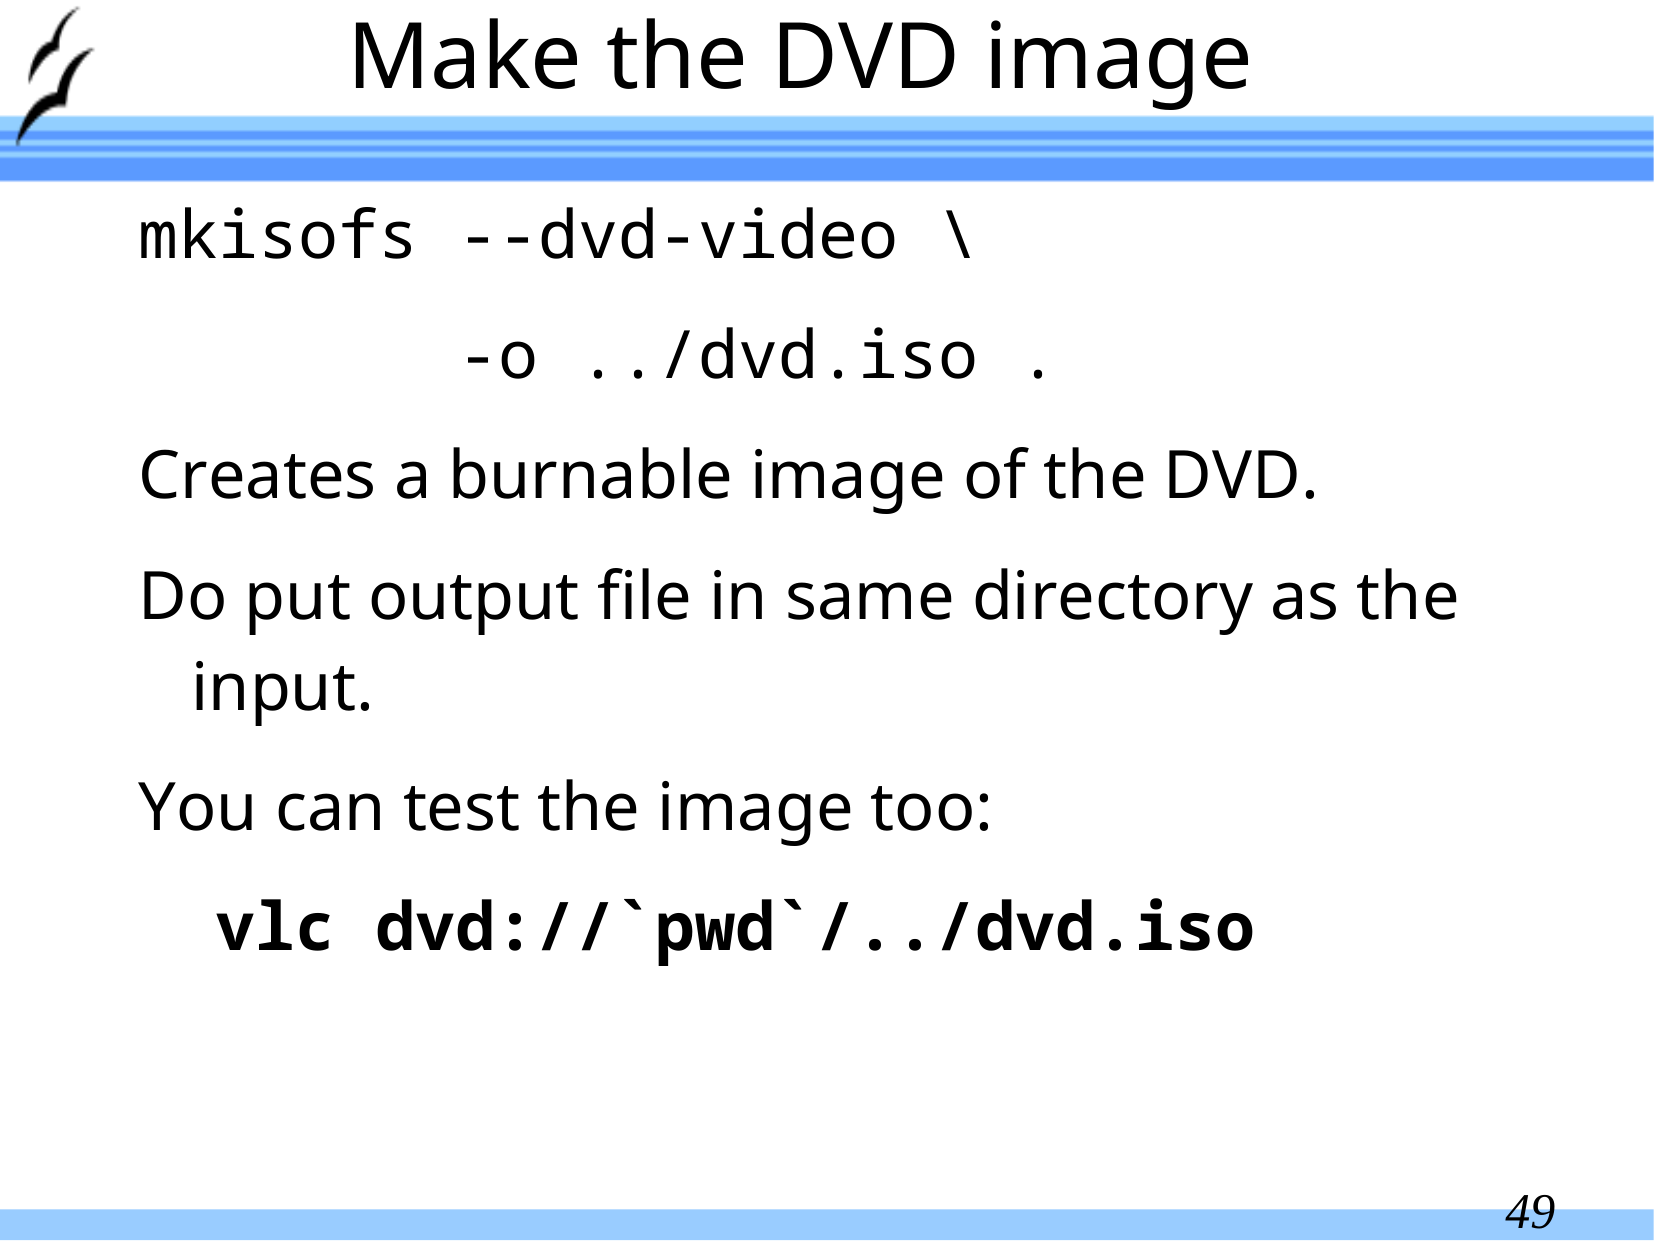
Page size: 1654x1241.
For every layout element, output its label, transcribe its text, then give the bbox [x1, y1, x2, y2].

list mkisofs --dvd-video \ -o ../dvd.iso . Creates a burnable image of the DVD. Do put output file in same directory as the input. You can test the image too: vlc dvd://`pwd`/../dvd.iso [120, 187, 1533, 1195]
title Make the DVD image [94, 0, 1507, 121]
picture [0, 0, 1654, 188]
